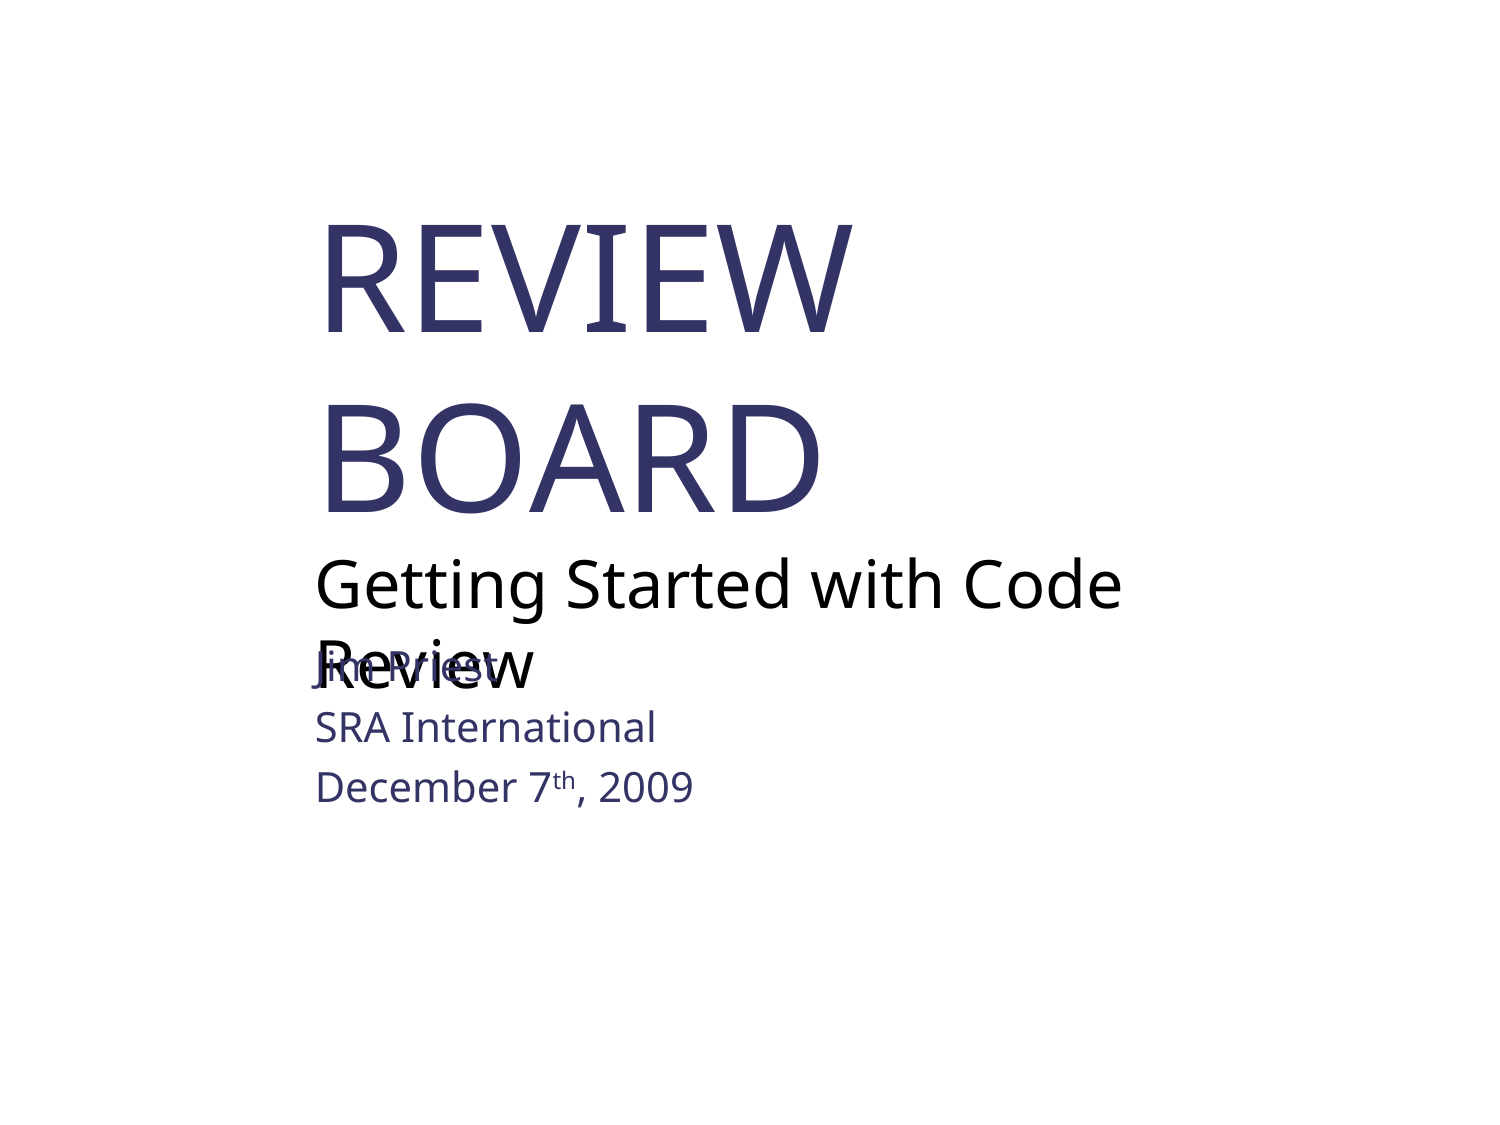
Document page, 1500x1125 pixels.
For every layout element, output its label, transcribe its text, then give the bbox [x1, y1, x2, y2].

subtitle Jim Priest SRA International December 7th, 2009 [300, 637, 1288, 926]
title REVIEW BOARD Getting Started with Code Review [299, 304, 1300, 580]
